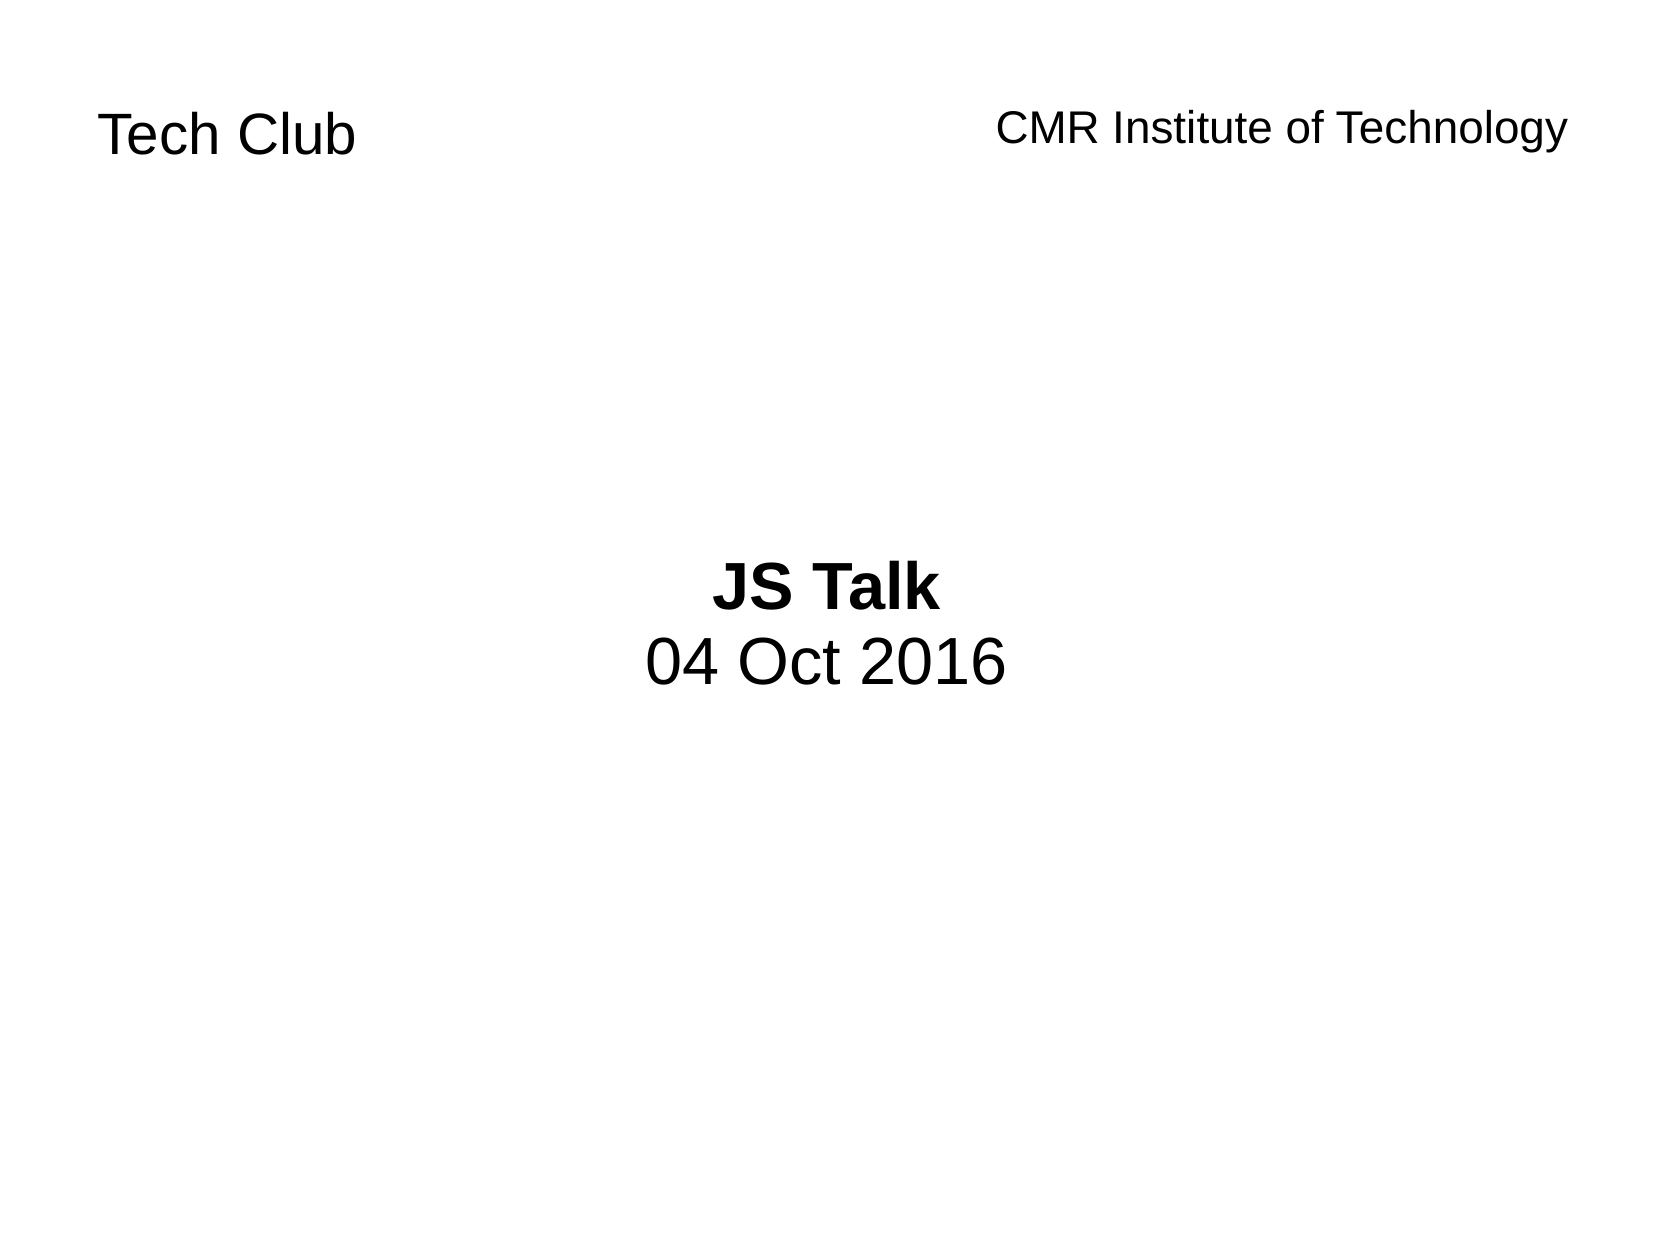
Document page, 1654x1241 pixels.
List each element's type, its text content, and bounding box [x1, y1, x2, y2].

text_box CMR Institute of Technology [980, 94, 1583, 161]
subtitle JS Talk 04 Oct 2016 [82, 143, 1571, 1104]
text_box Tech Club [82, 94, 372, 175]
